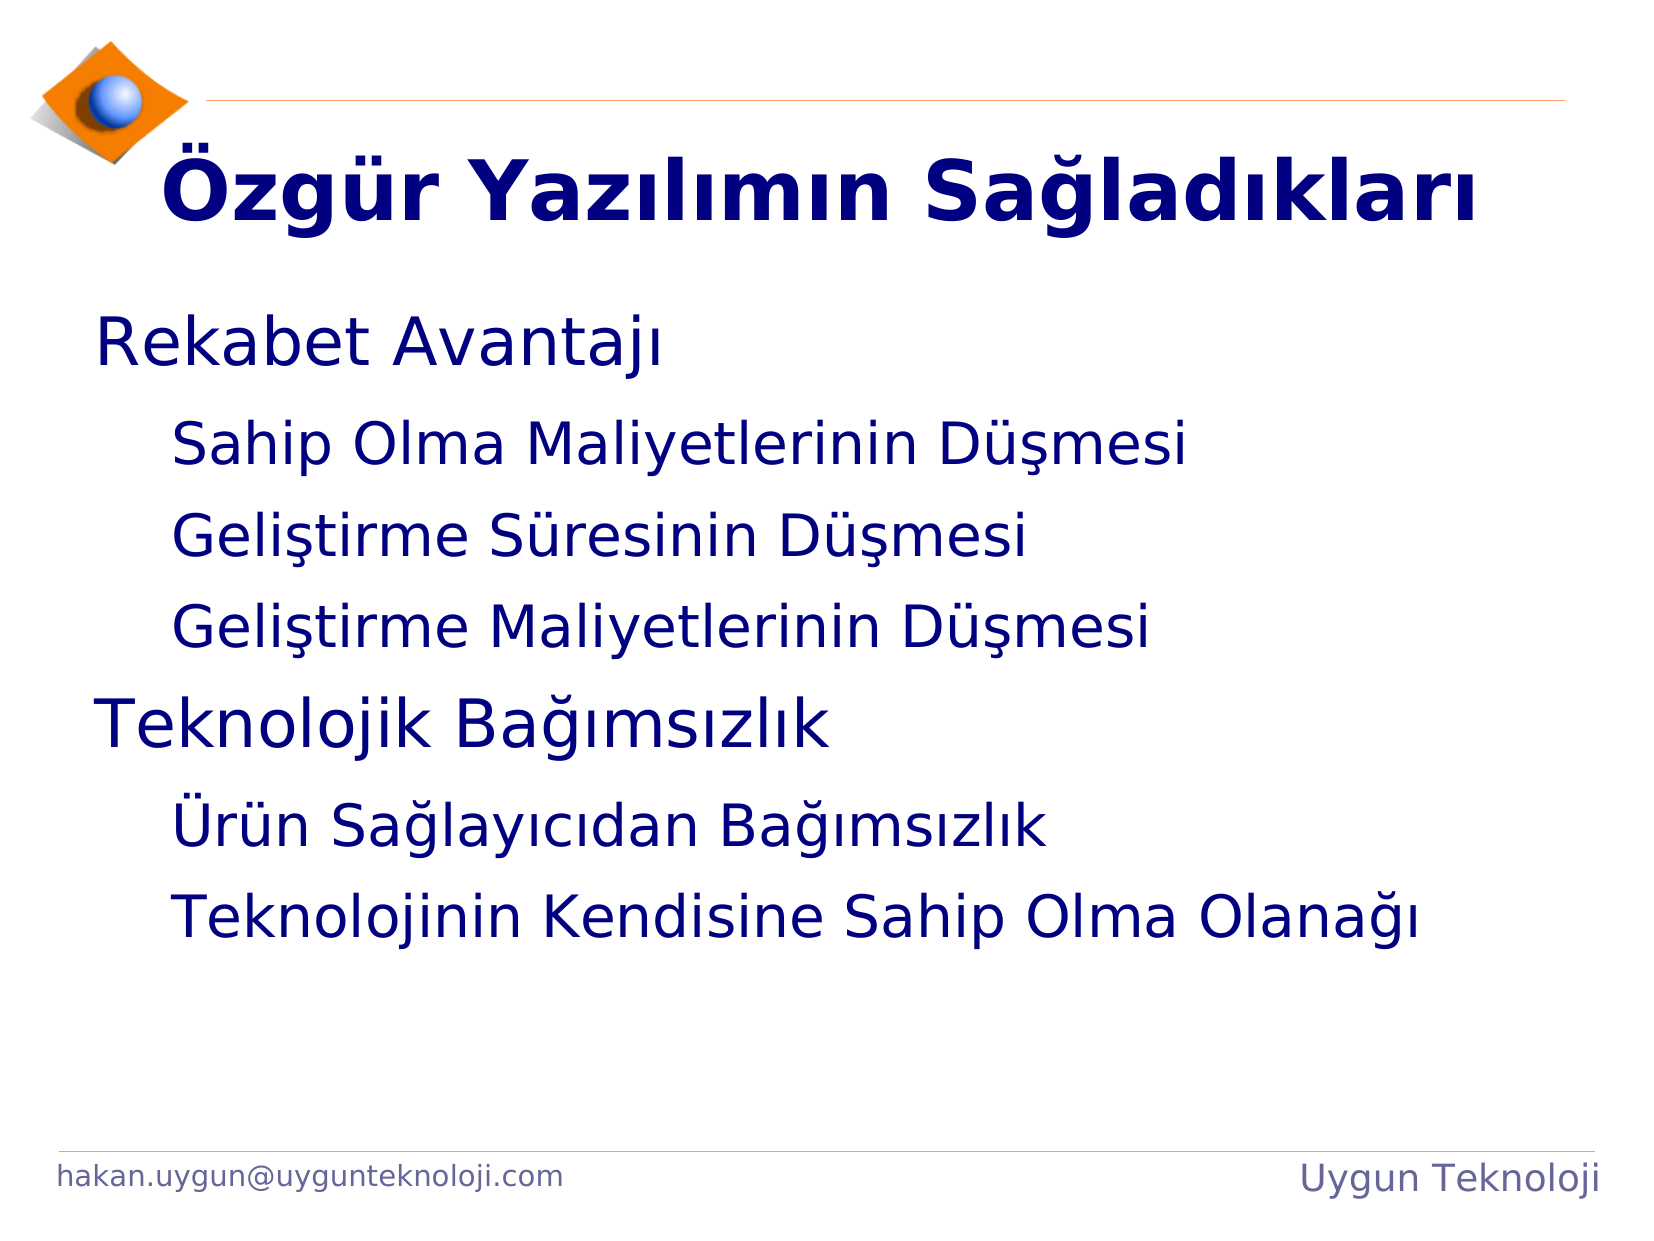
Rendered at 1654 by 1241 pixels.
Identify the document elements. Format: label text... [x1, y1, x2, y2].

title Özgür Yazılımın Sağladıkları [76, 95, 1565, 288]
picture [29, 29, 191, 178]
list Rekabet Avantajı Sahip Olma Maliyetlerinin Düşmesi Geliştirme Süresinin Düşmesi Geliştirme Maliyetlerinin Düşmesi Teknolojik Bağımsızlık Ürün Sağlayıcıdan Bağımsızlık Teknolojinin Kendisine Sahip Olma Olanağı [76, 303, 1565, 1108]
